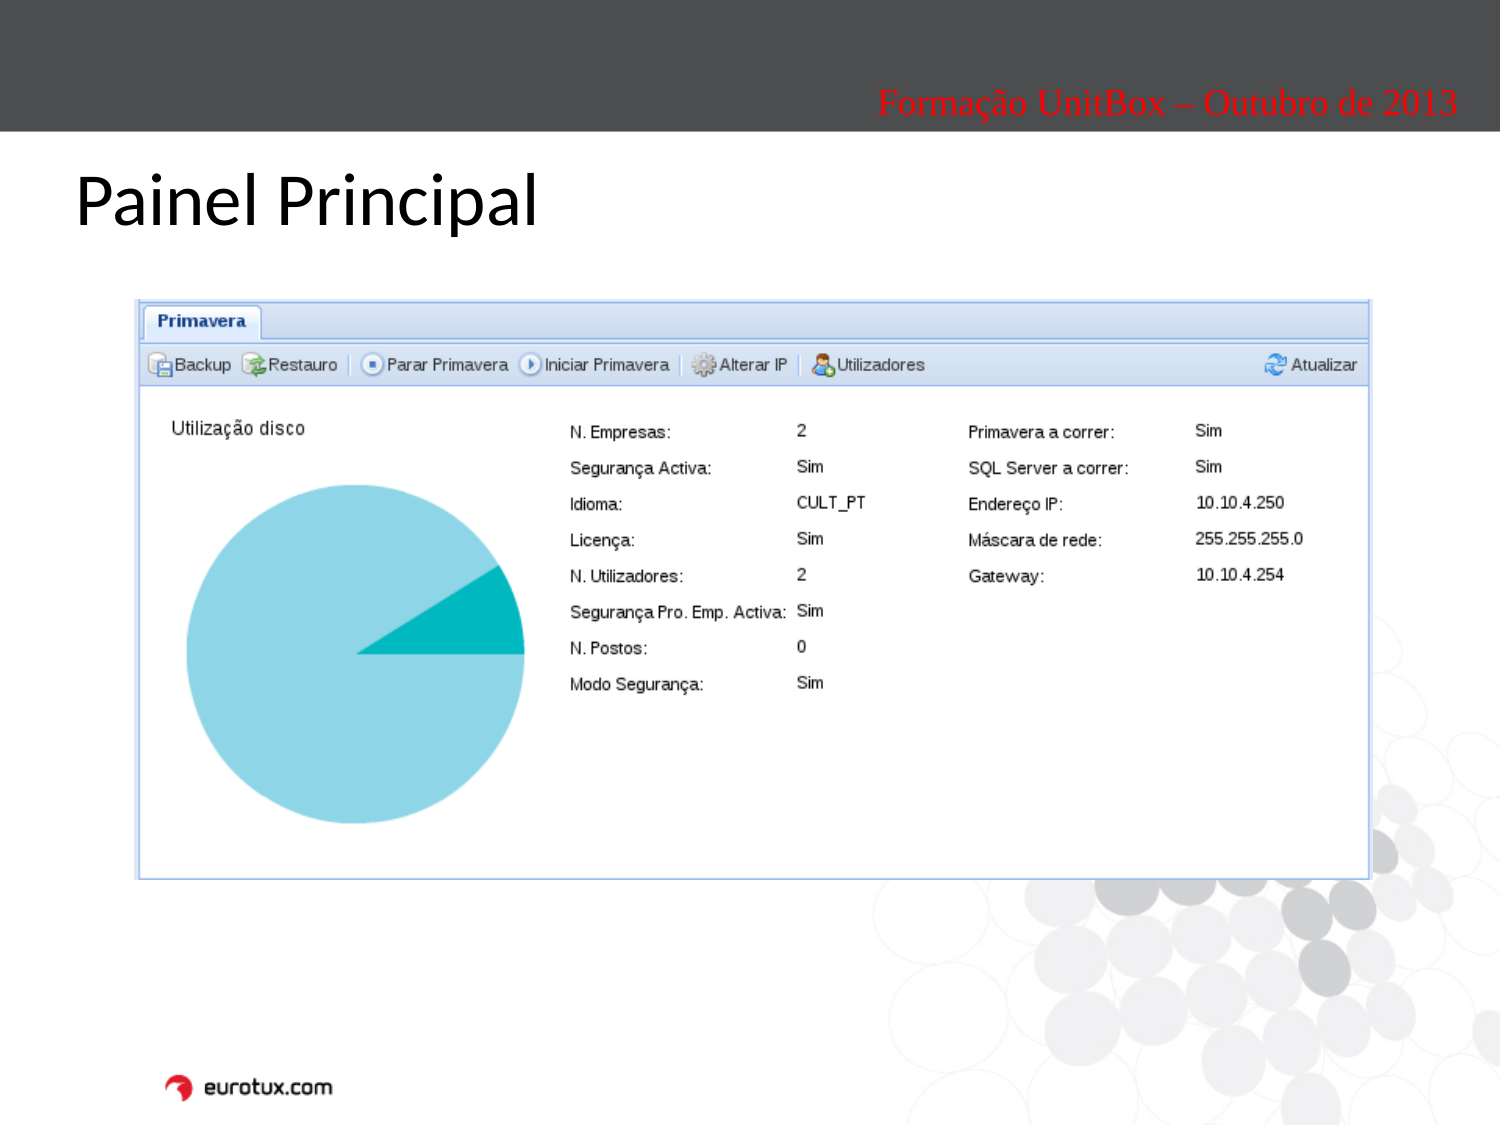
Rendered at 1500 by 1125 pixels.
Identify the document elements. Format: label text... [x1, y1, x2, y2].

title Painel Principal [75, 112, 1425, 301]
picture [0, 0, 1500, 1125]
